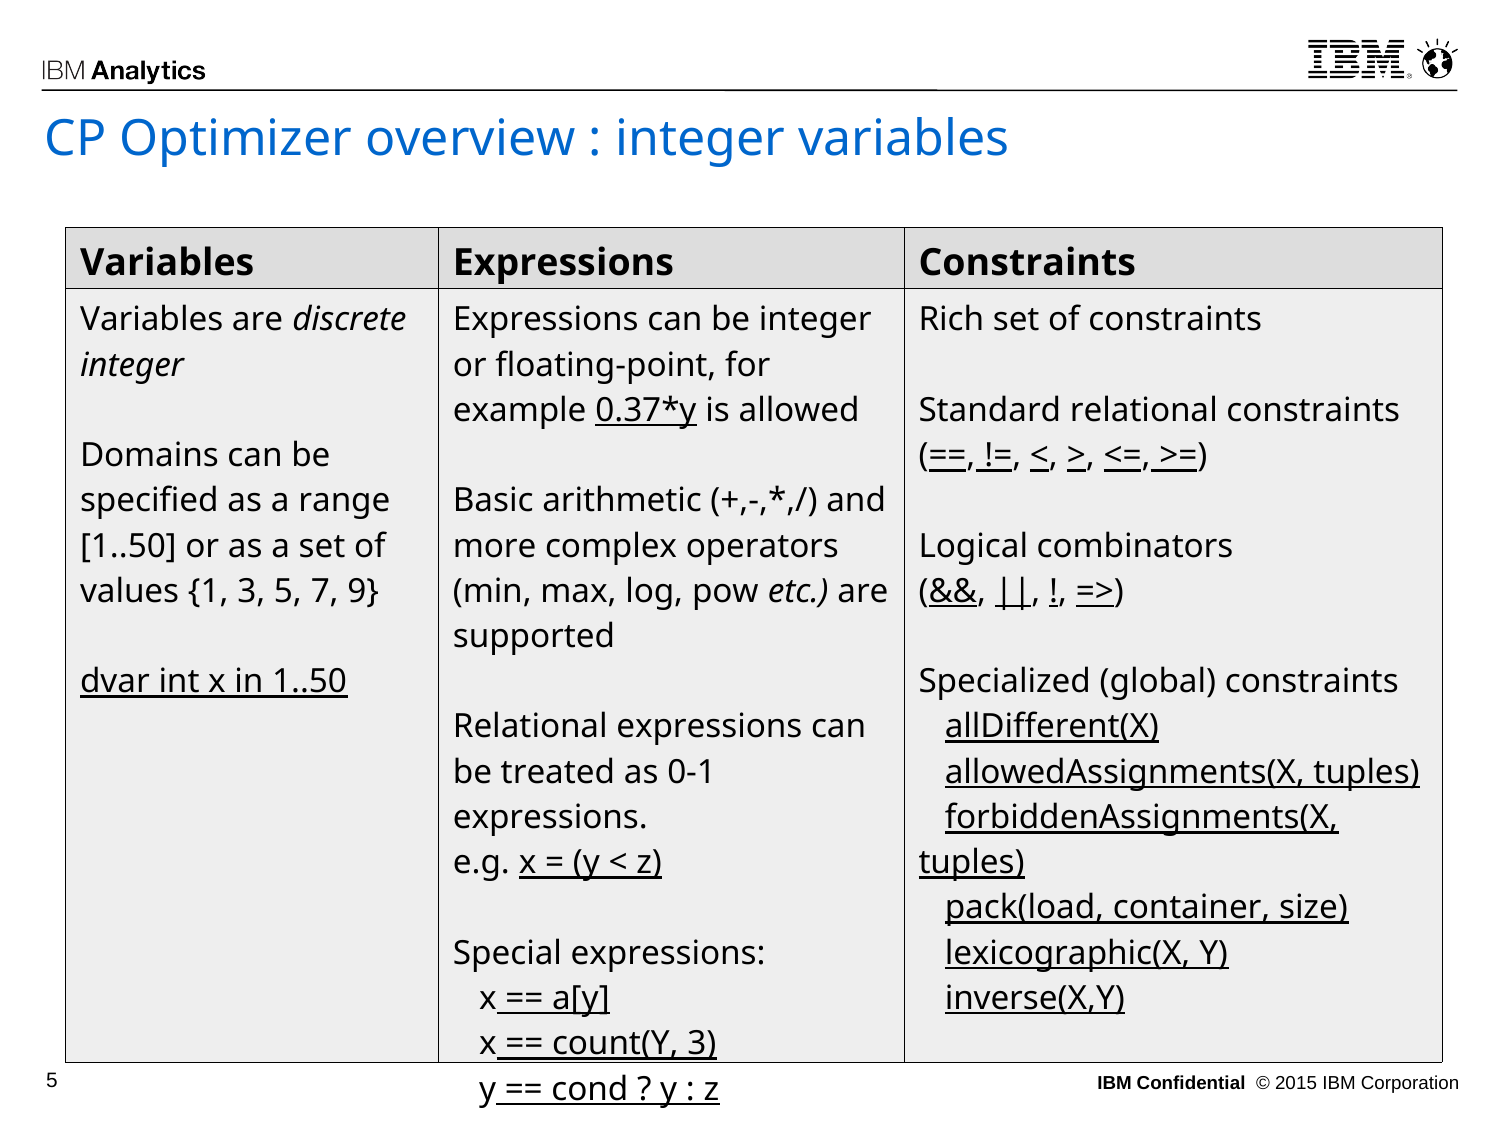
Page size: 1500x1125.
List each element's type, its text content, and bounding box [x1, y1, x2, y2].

table_cell Variables are discrete integer Domains can be specified as a range [1..50] or as a set of values {1, 3, 5, 7, 9} dvar int x in 1..50 [66, 289, 438, 1062]
table_header Constraints [905, 228, 1442, 288]
picture [1294, 24, 1469, 91]
table_header Expressions [439, 228, 904, 288]
table_cell Expressions can be integer or floating-point, for example 0.37*y is allowed Basic arithmetic (+,-,*,/) and more complex operators (min, max, log, pow etc.) are supported Relational expressions can be treated as 0-1 expressions. e.g. x = (y < z) Special expressions: x == a[y] x == count(Y, 3) y == cond ? y : z [439, 289, 904, 1062]
picture [24, 42, 224, 99]
table_header Variables [66, 228, 438, 288]
title CP Optimizer overview : integer variables [30, 97, 1500, 203]
table_cell Rich set of constraints Standard relational constraints (==, !=, <, >, <=, >=) Logical combinators (&&, ||, !, =>) Specialized (global) constraints allDifferent(X) allowedAssignments(X, tuples) forbiddenAssignments(X, tuples) pack(load, container, size) lexicographic(X, Y) inverse(X,Y) [905, 289, 1442, 1062]
